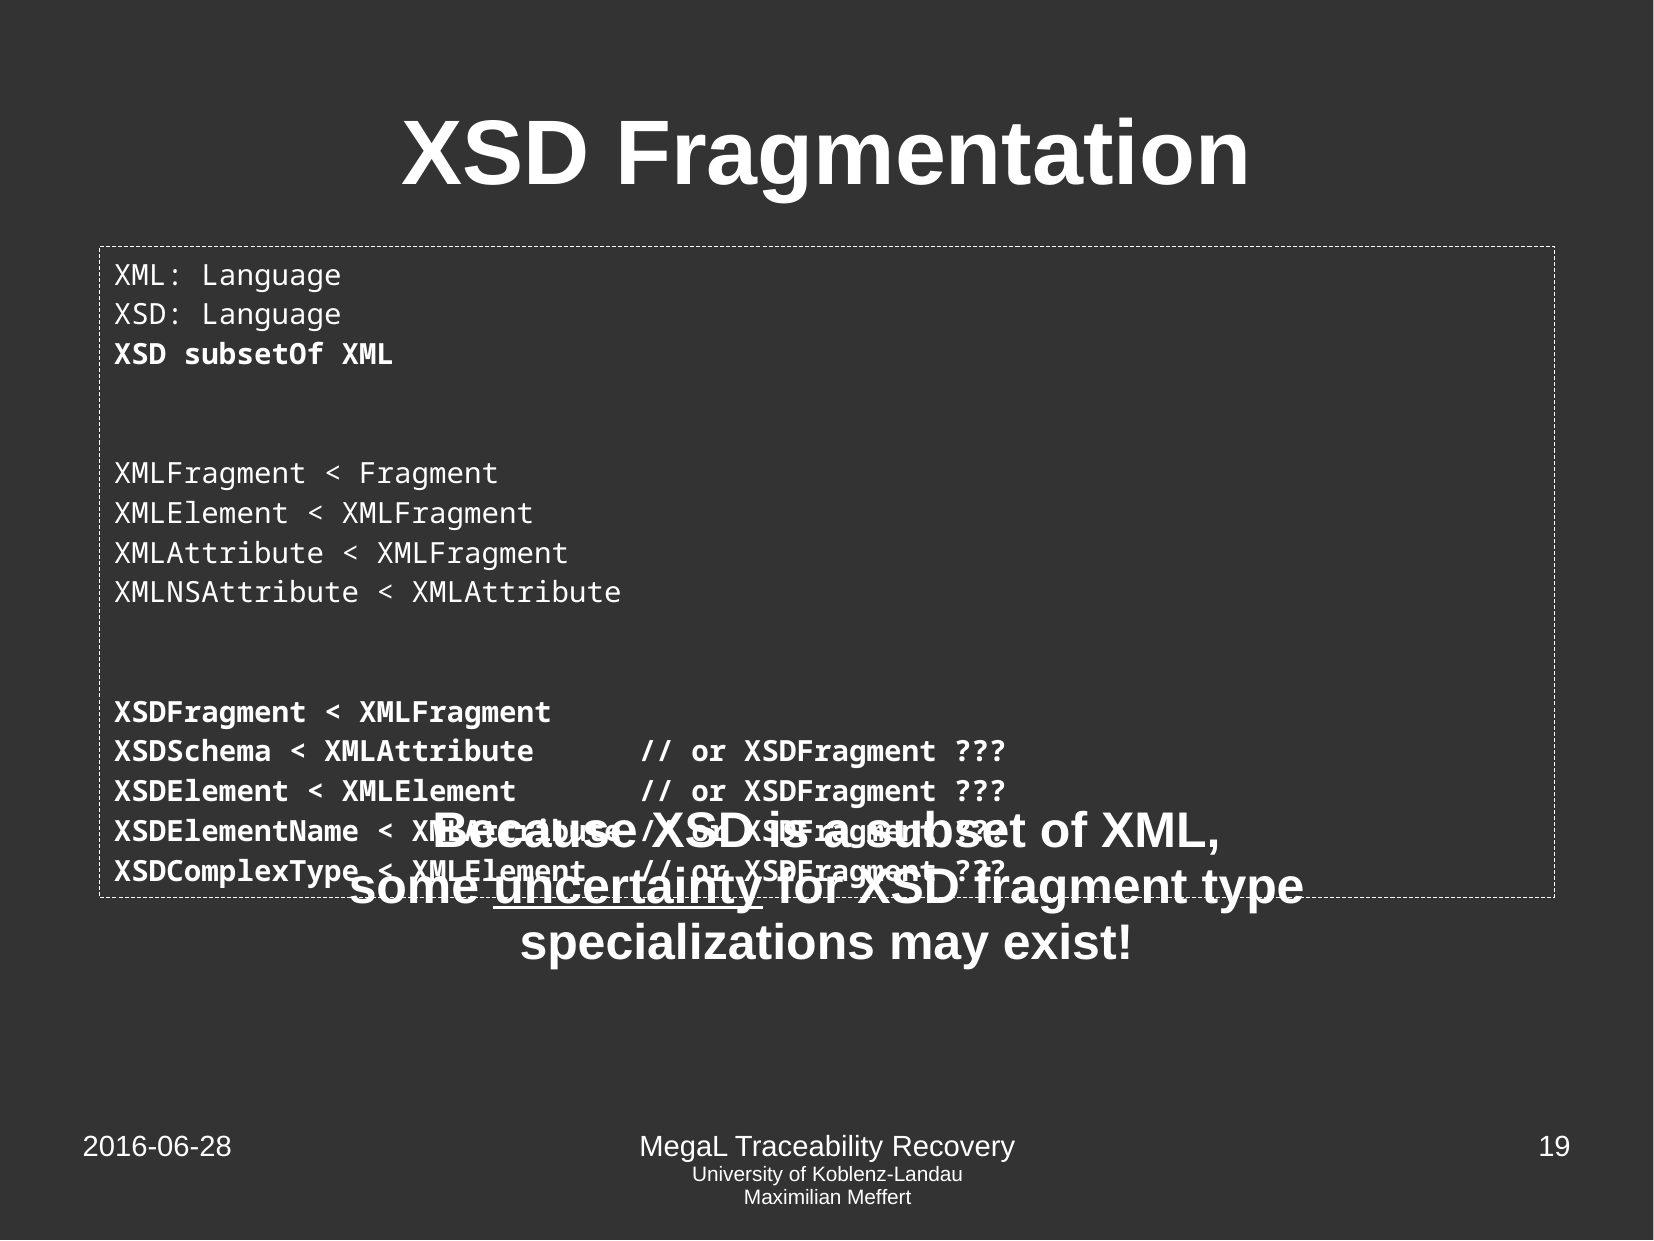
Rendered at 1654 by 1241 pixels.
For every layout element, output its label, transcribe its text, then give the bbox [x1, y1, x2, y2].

text_box Because XSD is a subset of XML, some uncertainty for XSD fragment type specializations may exist! [174, 795, 1480, 978]
text_box XML: Language XSD: Language XSD subsetOf XML XMLFragment < Fragment XMLElement < XMLFragment XMLAttribute < XMLFragment XMLNSAttribute < XMLAttribute XSDFragment < XMLFragment XSDSchema < XMLAttribute // or XSDFragment ??? XSDElement < XMLElement // or XSDFragment ??? XSDElementName < XMLAttribute // or XSDFragment ??? XSDComplexType < XMLElement // or XSDFragment ??? [99, 246, 1555, 729]
title XSD Fragmentation [82, 49, 1571, 257]
